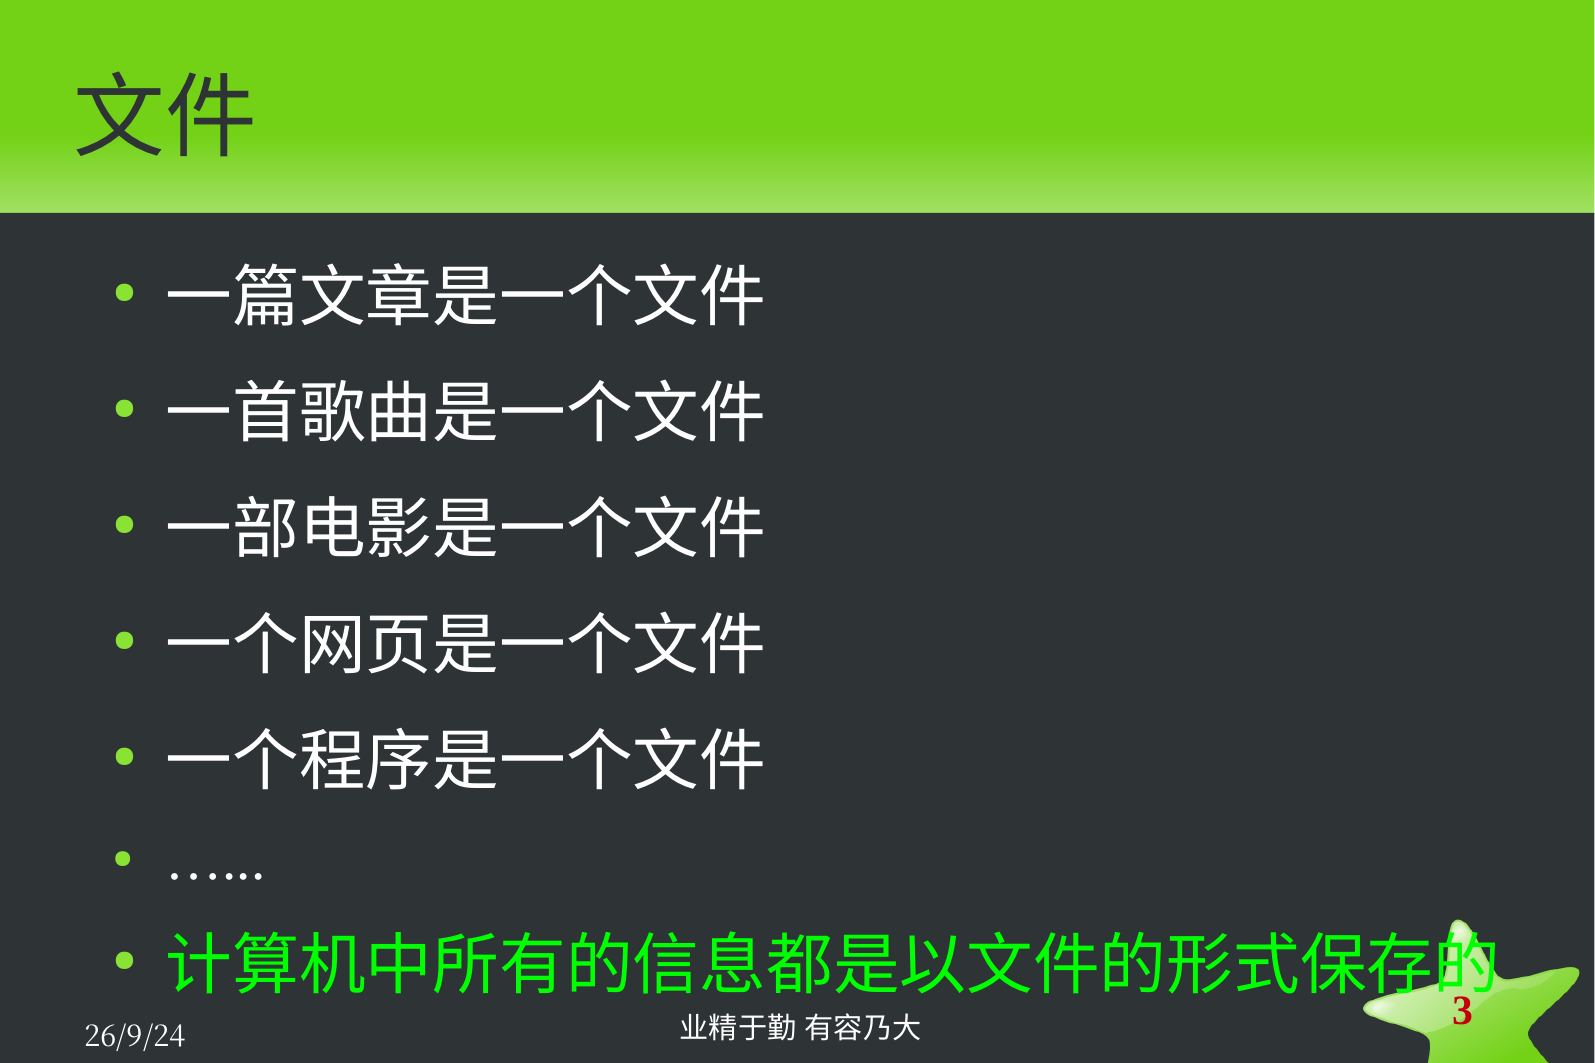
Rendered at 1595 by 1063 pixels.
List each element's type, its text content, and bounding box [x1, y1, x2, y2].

title 文件 [74, 24, 1510, 203]
picture [0, 0, 1595, 1063]
list 一篇文章是一个文件 一首歌曲是一个文件 一部电影是一个文件 一个网页是一个文件 一个程序是一个文件 …... 计算机中所有的信息都是以文件的形式保存的 [79, 248, 1515, 951]
